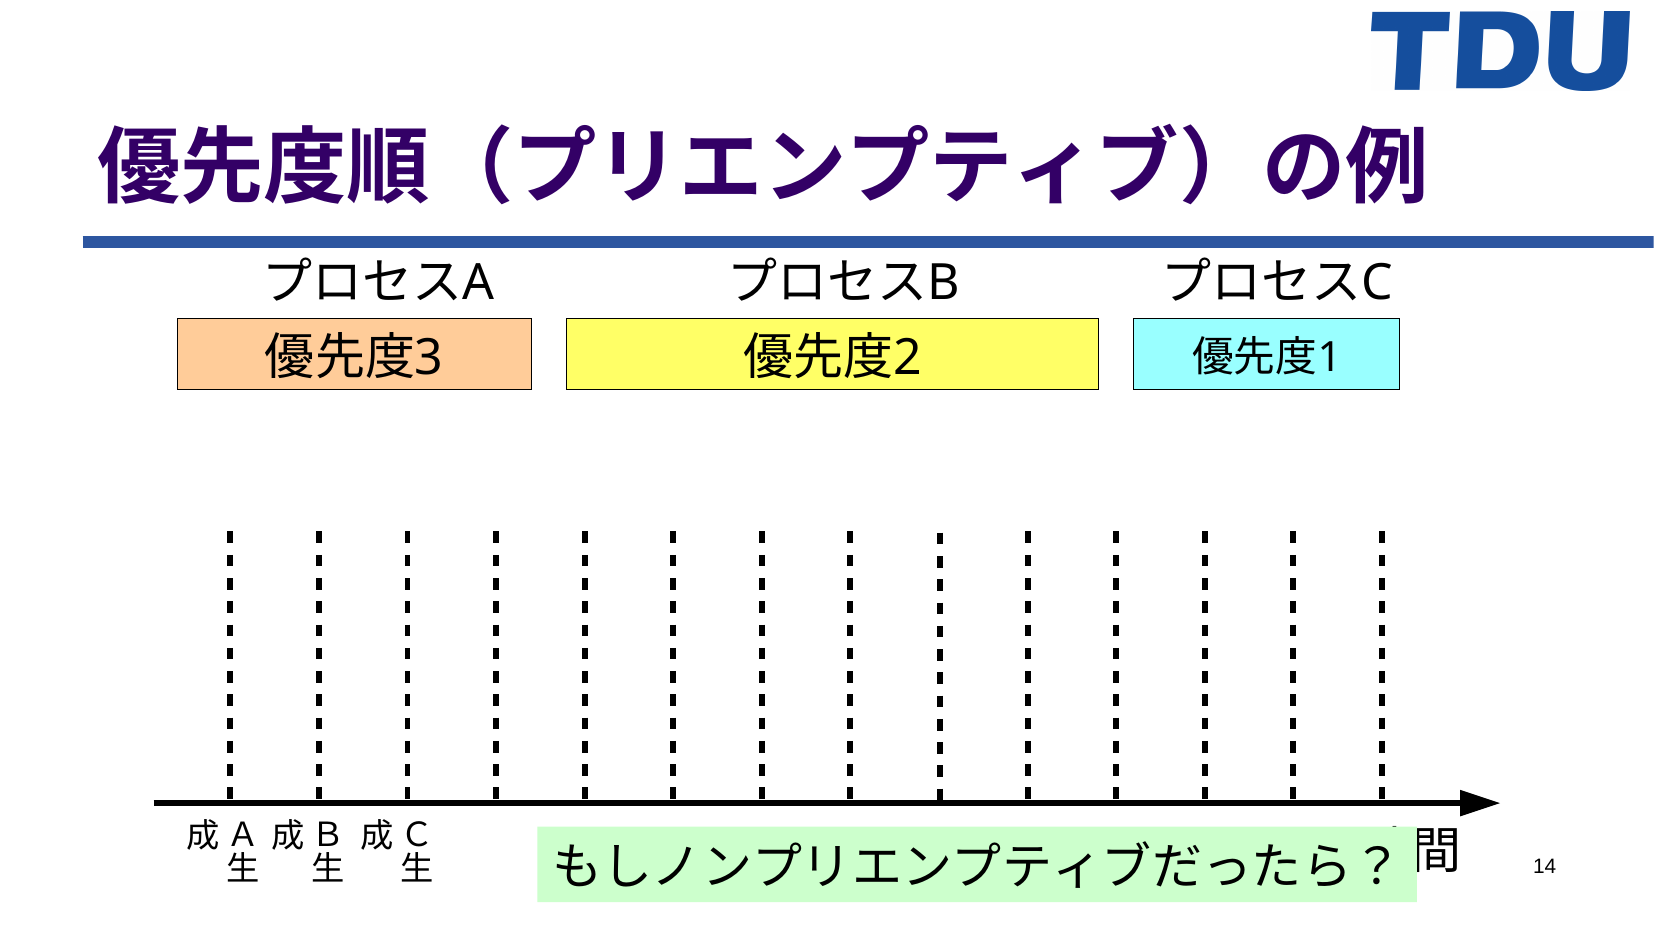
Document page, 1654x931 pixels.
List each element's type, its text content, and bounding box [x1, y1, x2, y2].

text_box プロセスB [713, 242, 957, 317]
text_box プロセスA [248, 242, 491, 317]
title 優先度順（プリエンプティブ）の例 [82, 51, 1571, 228]
text_box 優先度1 [1133, 318, 1400, 390]
text_box 優先度3 [177, 318, 532, 390]
text_box もしノンプリエンプティブだったら？ [537, 826, 1417, 903]
picture [1371, 11, 1630, 91]
text_box 優先度2 [566, 318, 1099, 390]
text_box プロセスC [1146, 242, 1394, 317]
text_box Ｃ生成 [371, 803, 443, 931]
text_box Ｂ生成 [284, 803, 355, 924]
text_box Ａ生成 [199, 803, 270, 924]
text_box 時間 [1346, 811, 1477, 886]
